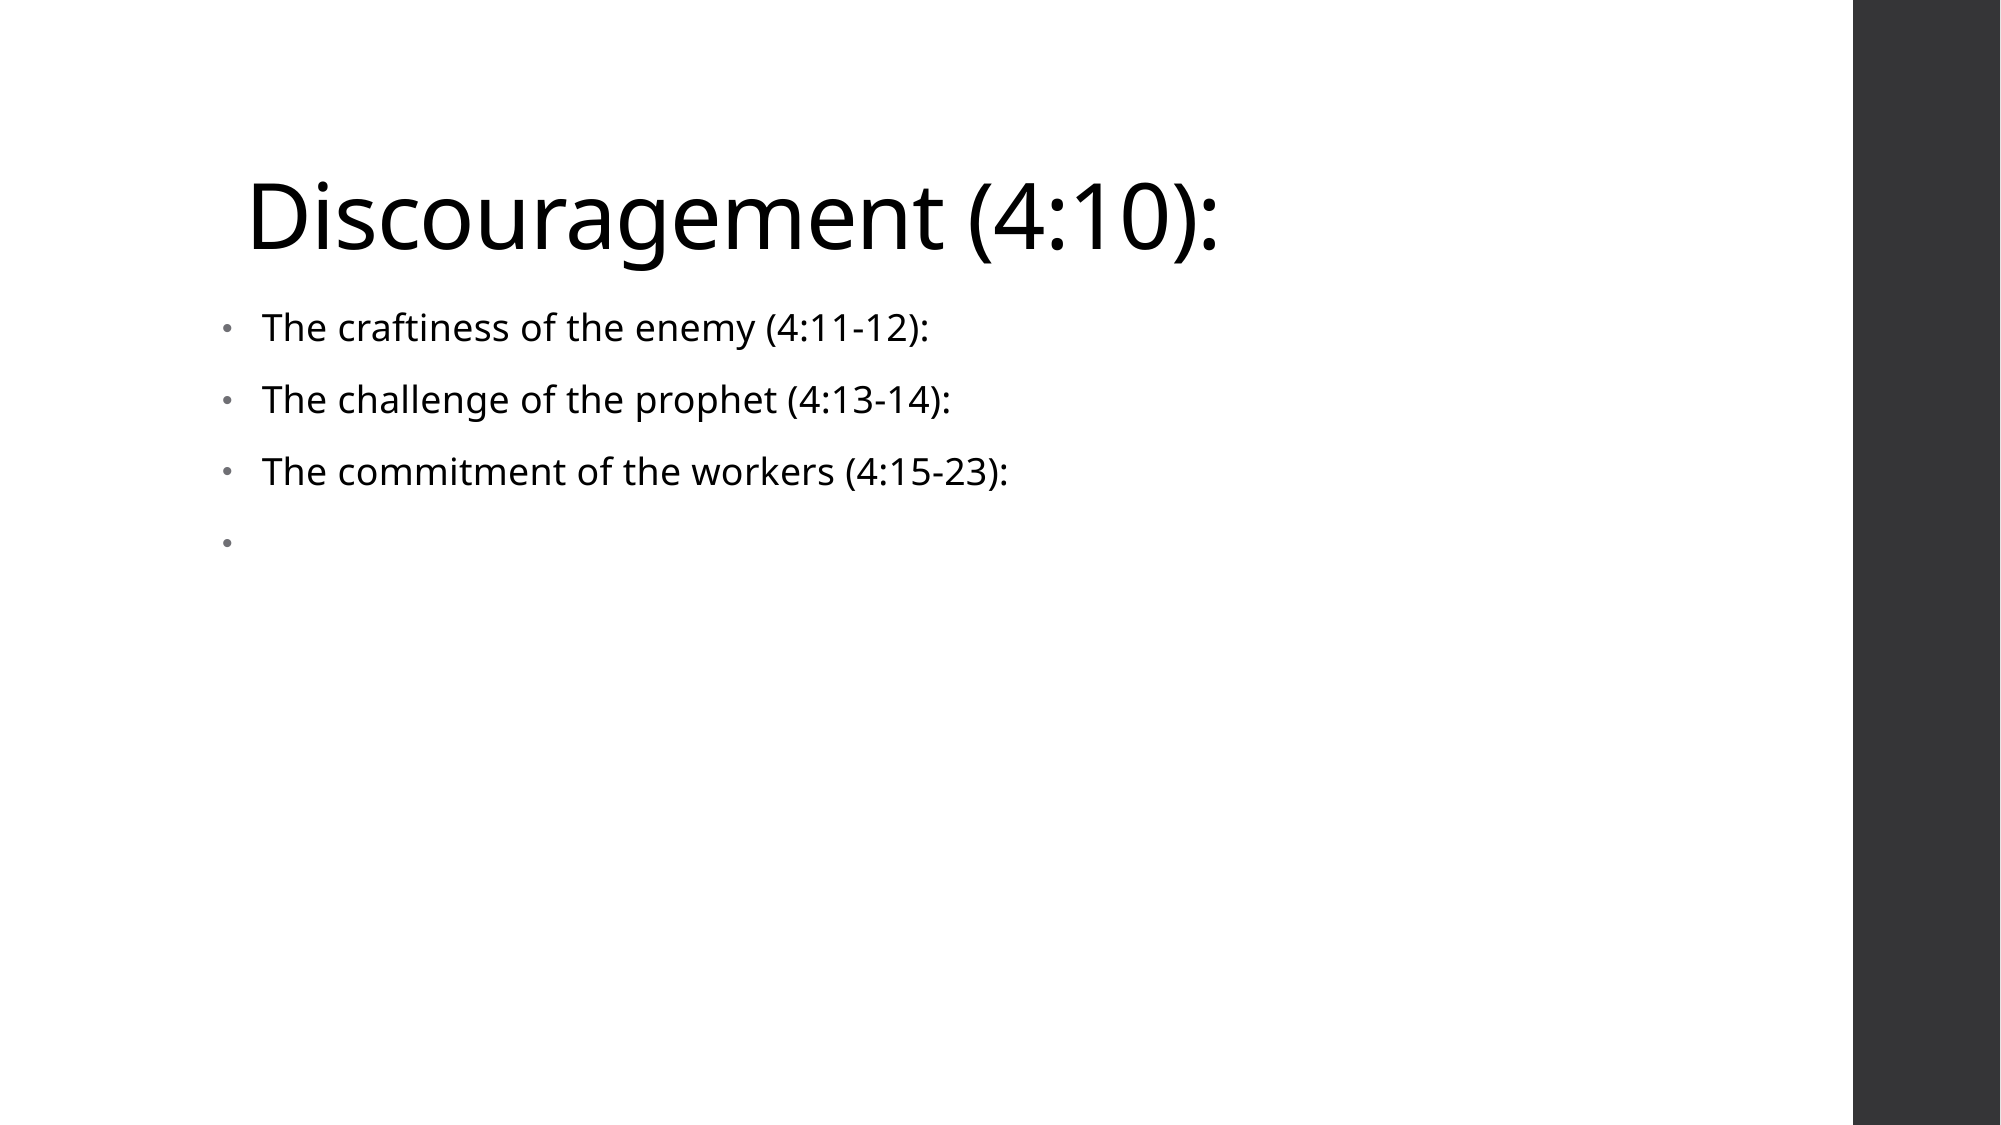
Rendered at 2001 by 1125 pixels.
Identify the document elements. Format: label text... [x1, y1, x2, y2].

title Discouragement (4:10): [206, 60, 1797, 278]
list The craftiness of the enemy (4:11-12): The challenge of the prophet (4:13-14): The commitment of the workers (4:15-23): [206, 299, 1617, 1014]
